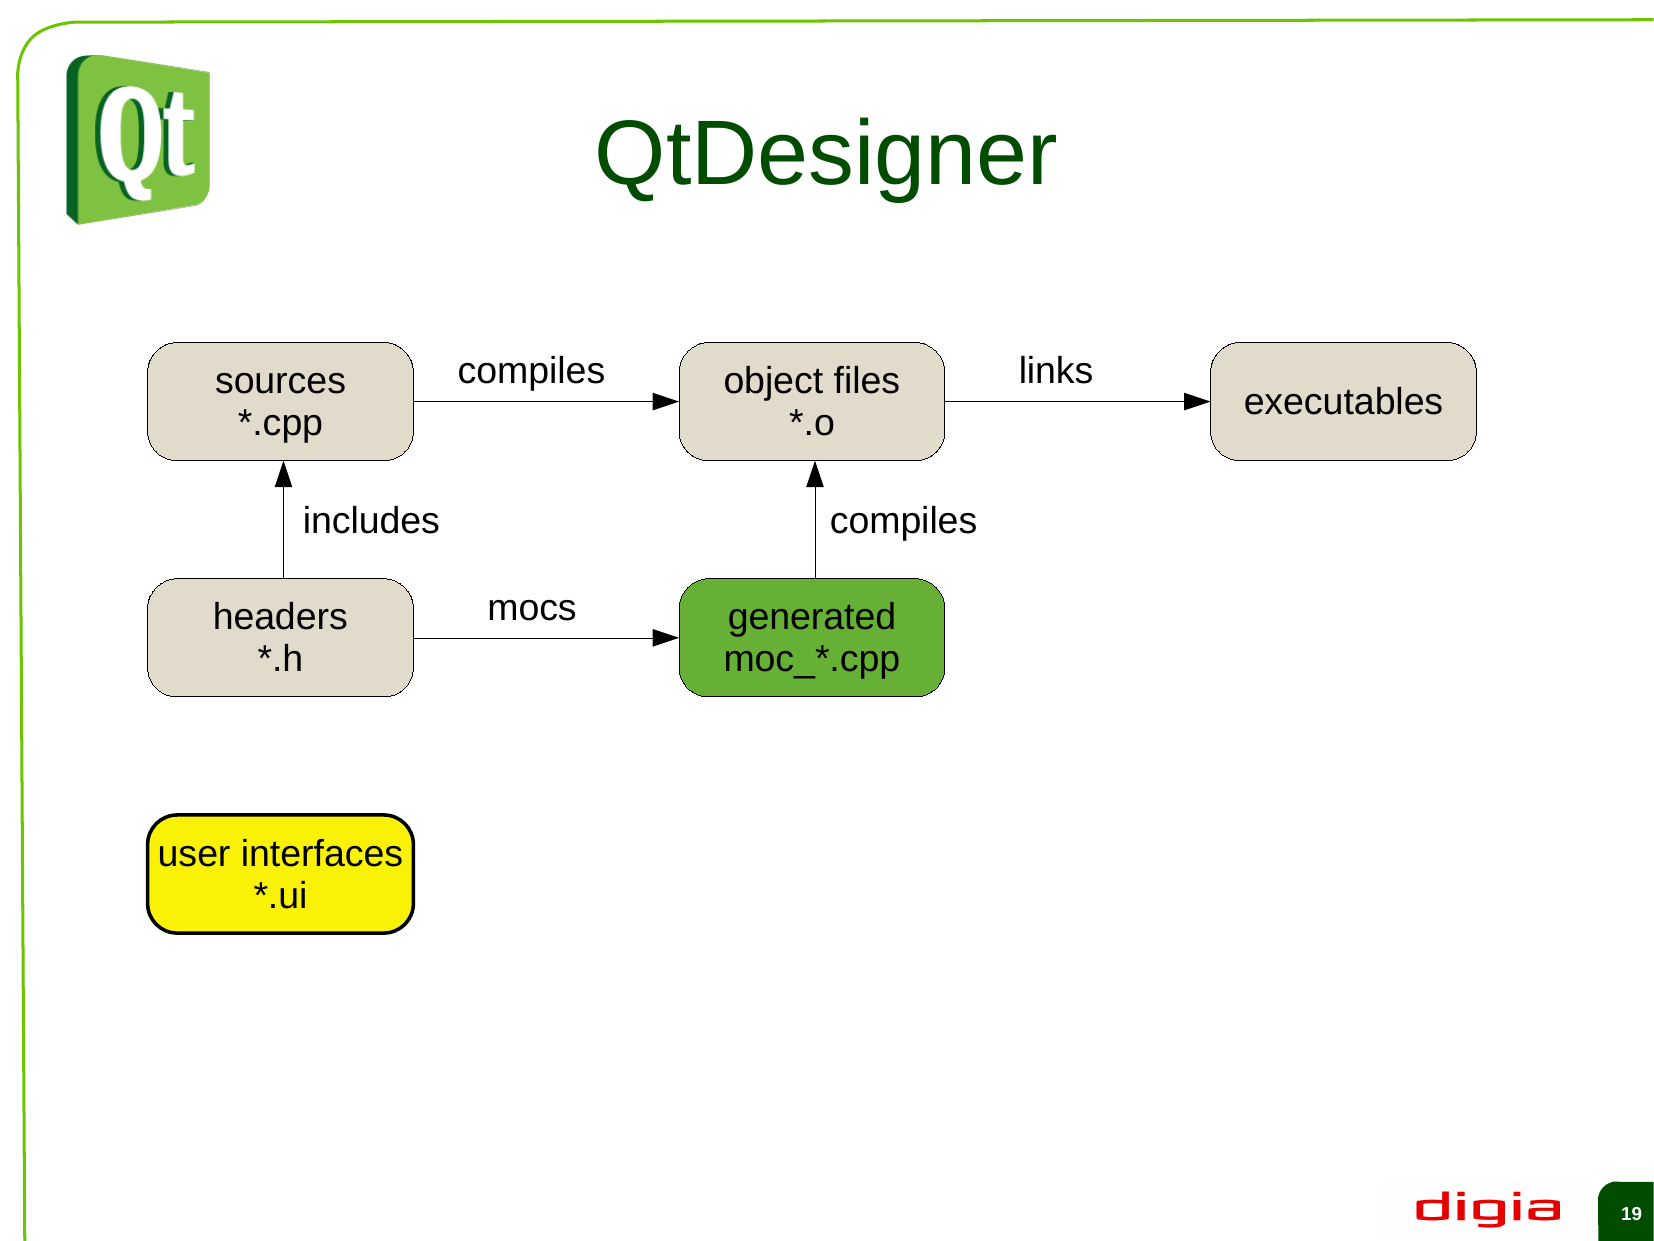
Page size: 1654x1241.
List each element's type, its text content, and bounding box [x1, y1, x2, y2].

picture [66, 55, 210, 225]
text_box executables [1210, 342, 1477, 461]
title QtDesigner [82, 56, 1571, 250]
text_box compiles [816, 492, 1034, 550]
text_box generated moc_*.cpp [679, 578, 945, 697]
text_box compiles [442, 342, 650, 400]
text_box includes [288, 492, 455, 550]
text_box object files *.o [679, 342, 945, 461]
text_box sources *.cpp [147, 342, 414, 461]
text_box mocs [472, 578, 650, 638]
picture [1380, 1179, 1596, 1241]
text_box links [1003, 342, 1182, 400]
text_box user interfaces *.ui [147, 814, 414, 934]
text_box headers *.h [147, 578, 414, 697]
